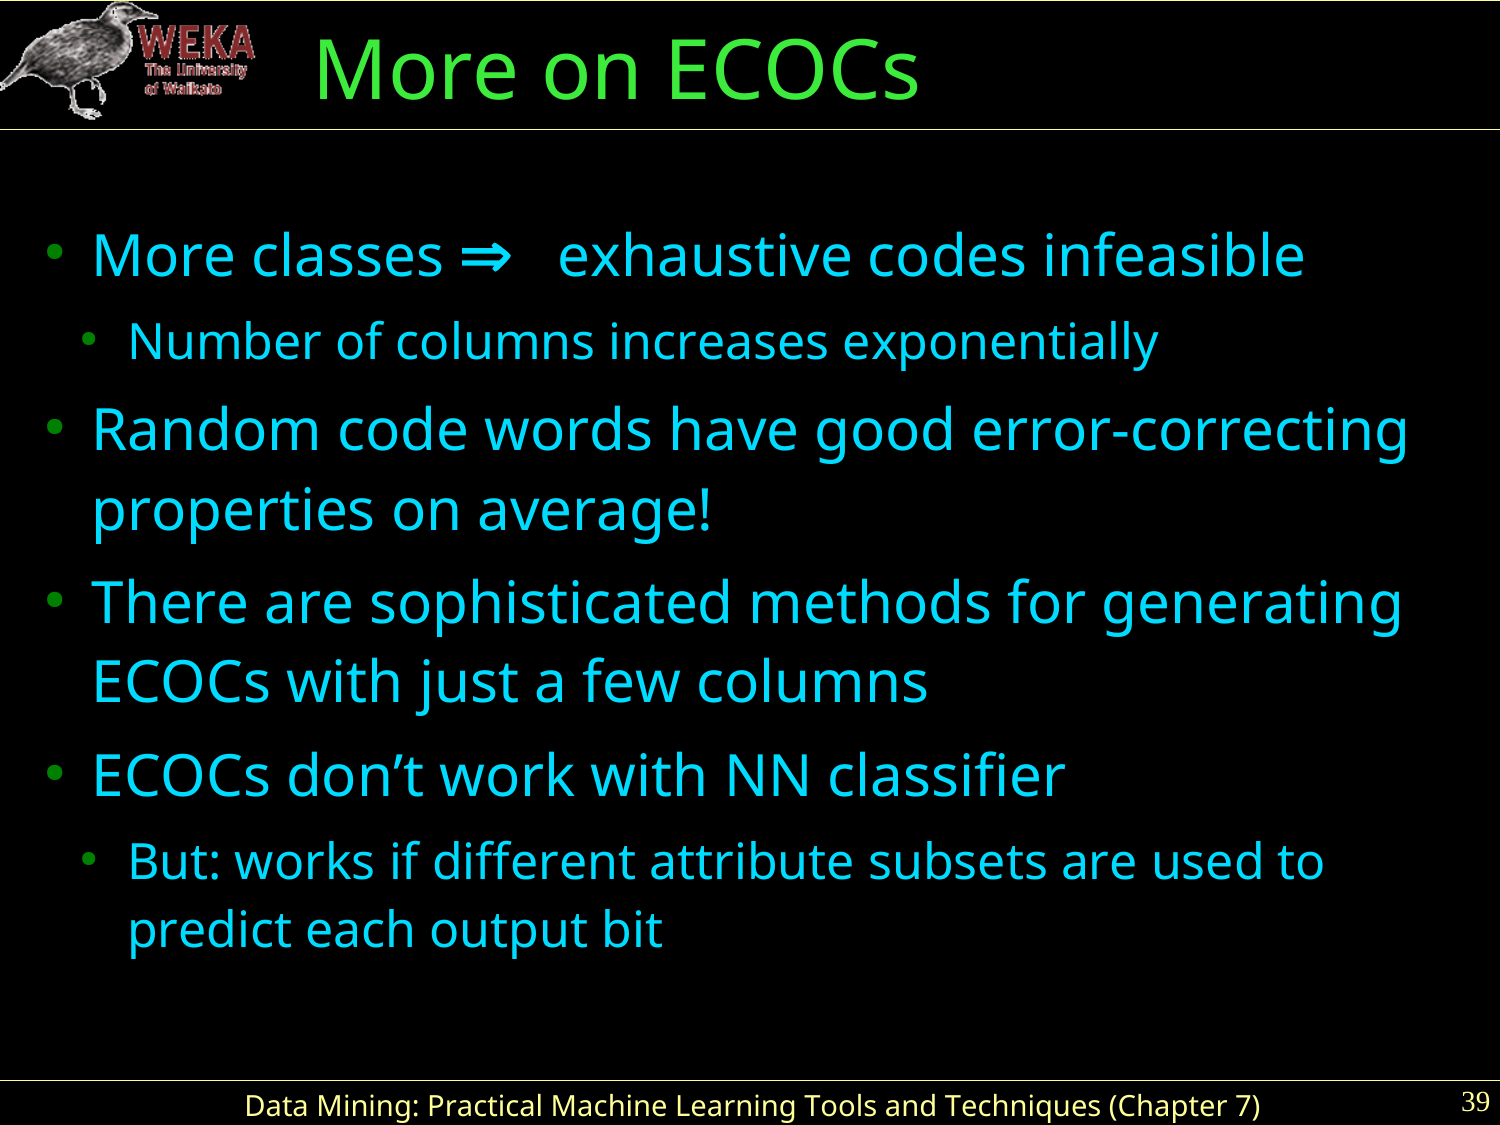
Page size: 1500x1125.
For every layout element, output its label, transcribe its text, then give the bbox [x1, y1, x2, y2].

title More on ECOCs [297, 0, 1500, 148]
picture [0, 1, 266, 129]
text_box More classes  exhaustive codes infeasible Number of columns increases exponentially Random code words have good error-correcting properties on average! There are sophisticated methods for generating ECOCs with just a few columns ECOCs don’t work with NN classifier But: works if different attribute subsets are used to predict each output bit [29, 206, 1477, 882]
